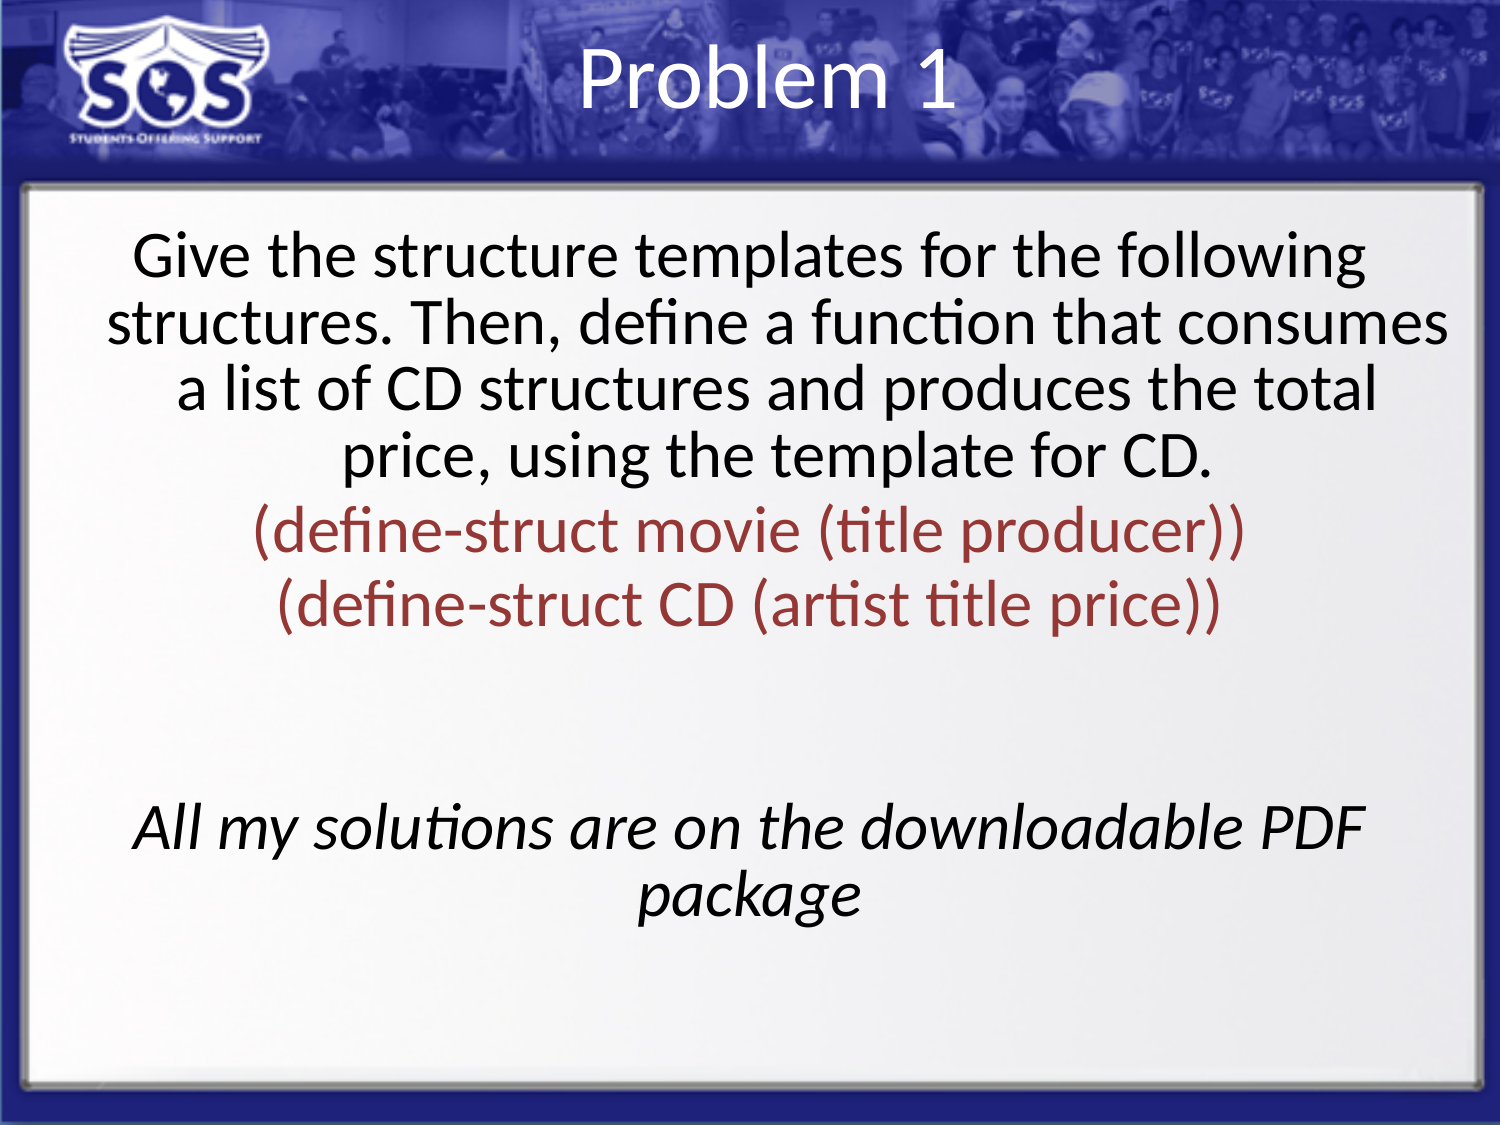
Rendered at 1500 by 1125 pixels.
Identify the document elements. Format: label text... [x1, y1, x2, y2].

text_box Give the structure templates for the following structures. Then, define a function that consumes a list of CD structures and produces the total price, using the template for CD. (define-struct movie (title producer)) (define-struct CD (artist title price)) All my solutions are on the downloadable PDF package [29, 219, 1471, 1125]
text_box Problem 1 [324, 30, 1212, 157]
picture [0, 0, 1500, 1125]
